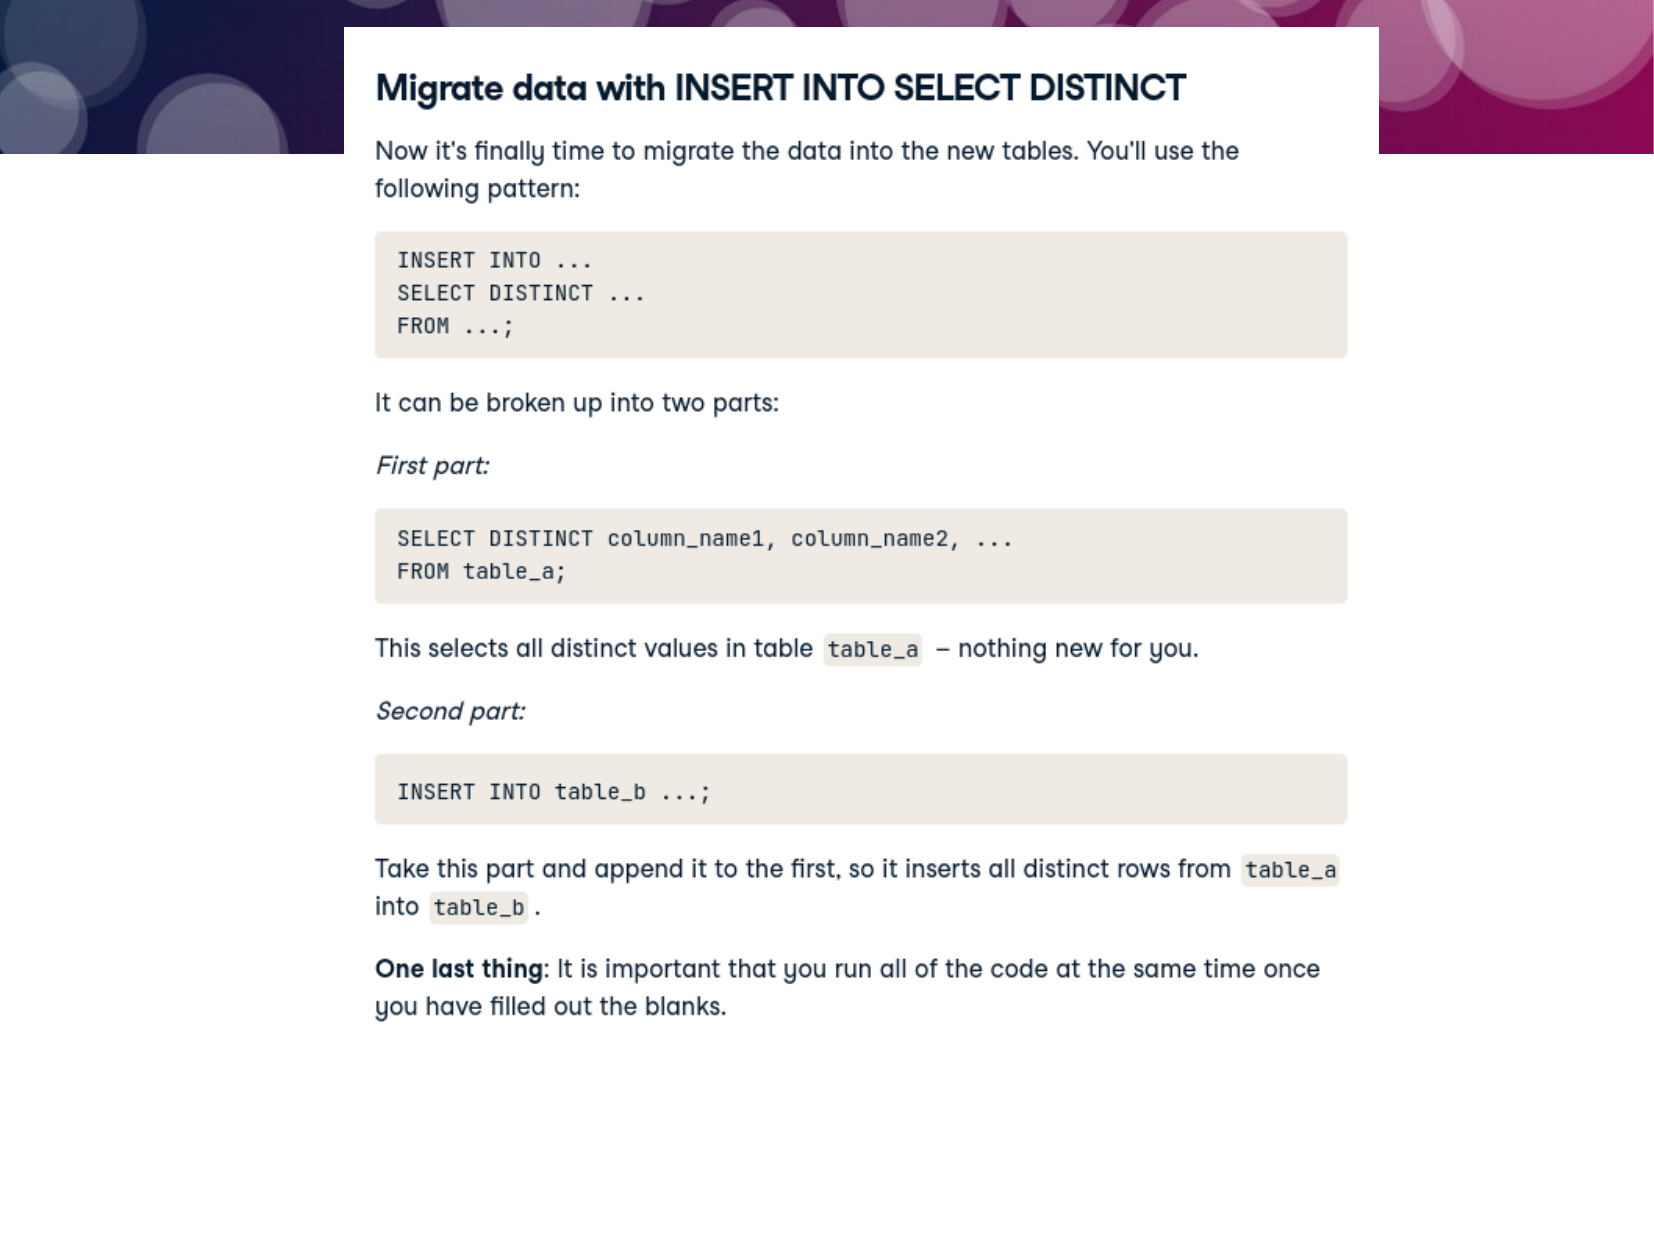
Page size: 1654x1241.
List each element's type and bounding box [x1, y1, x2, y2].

picture [344, 27, 1379, 1082]
